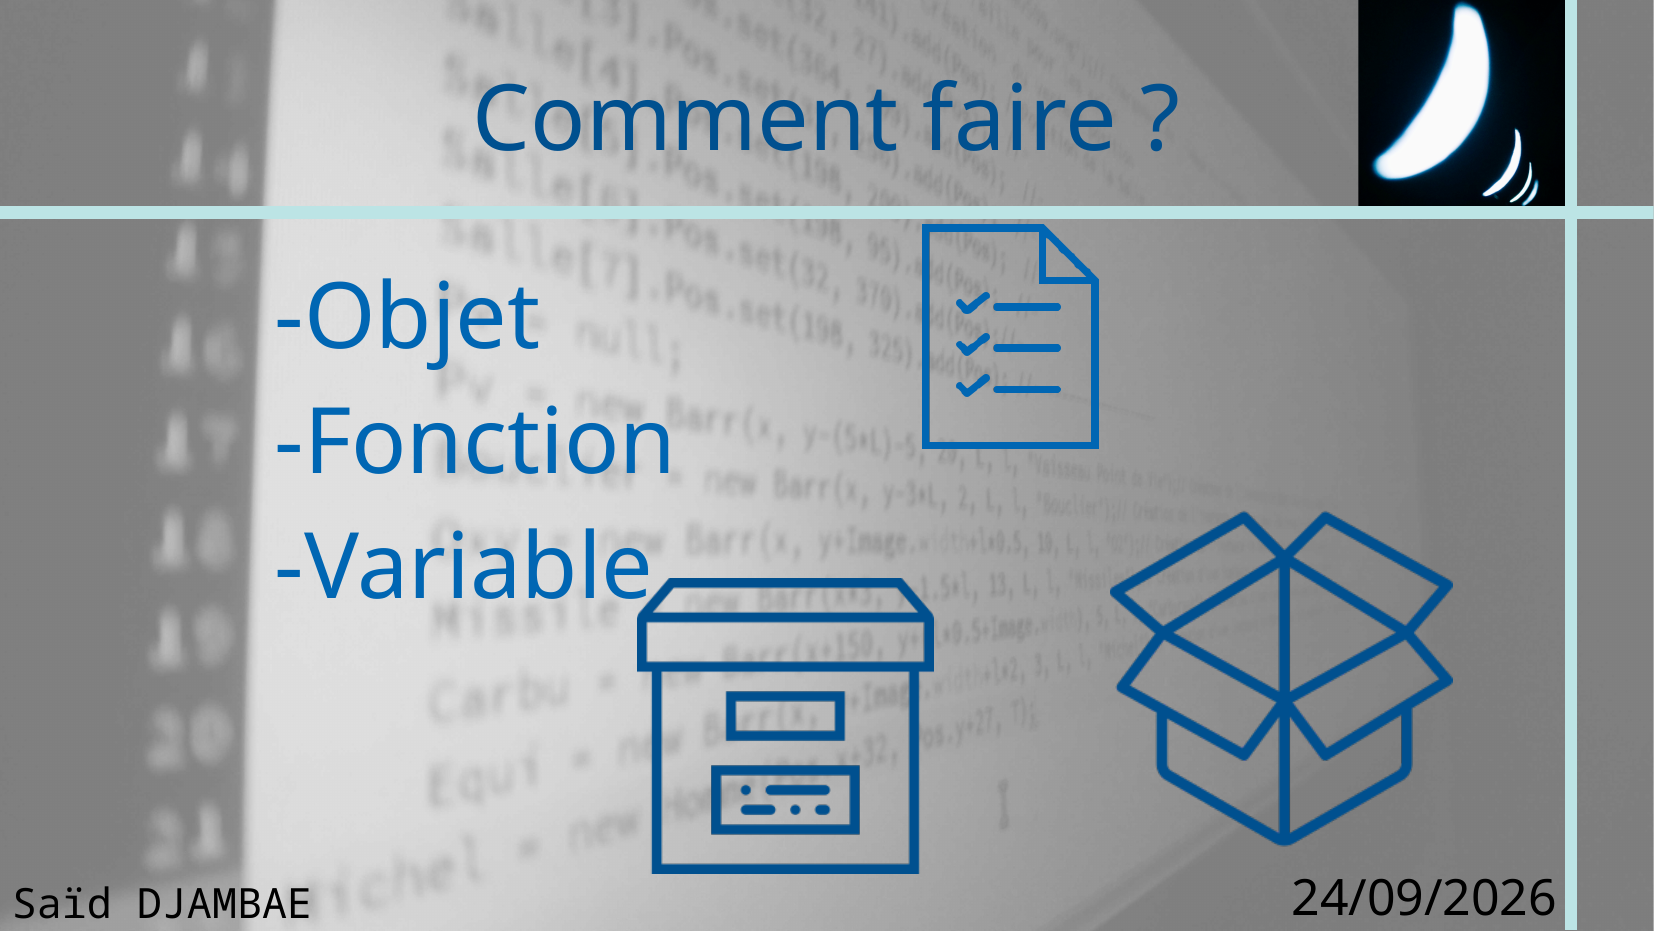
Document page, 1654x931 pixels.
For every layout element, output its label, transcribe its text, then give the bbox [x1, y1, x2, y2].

text_box -Objet -Fonction -Variable [259, 242, 756, 579]
picture [1577, 0, 1654, 206]
picture [0, 0, 1565, 206]
title Comment faire ? [82, 37, 1571, 193]
picture [0, 219, 1654, 931]
